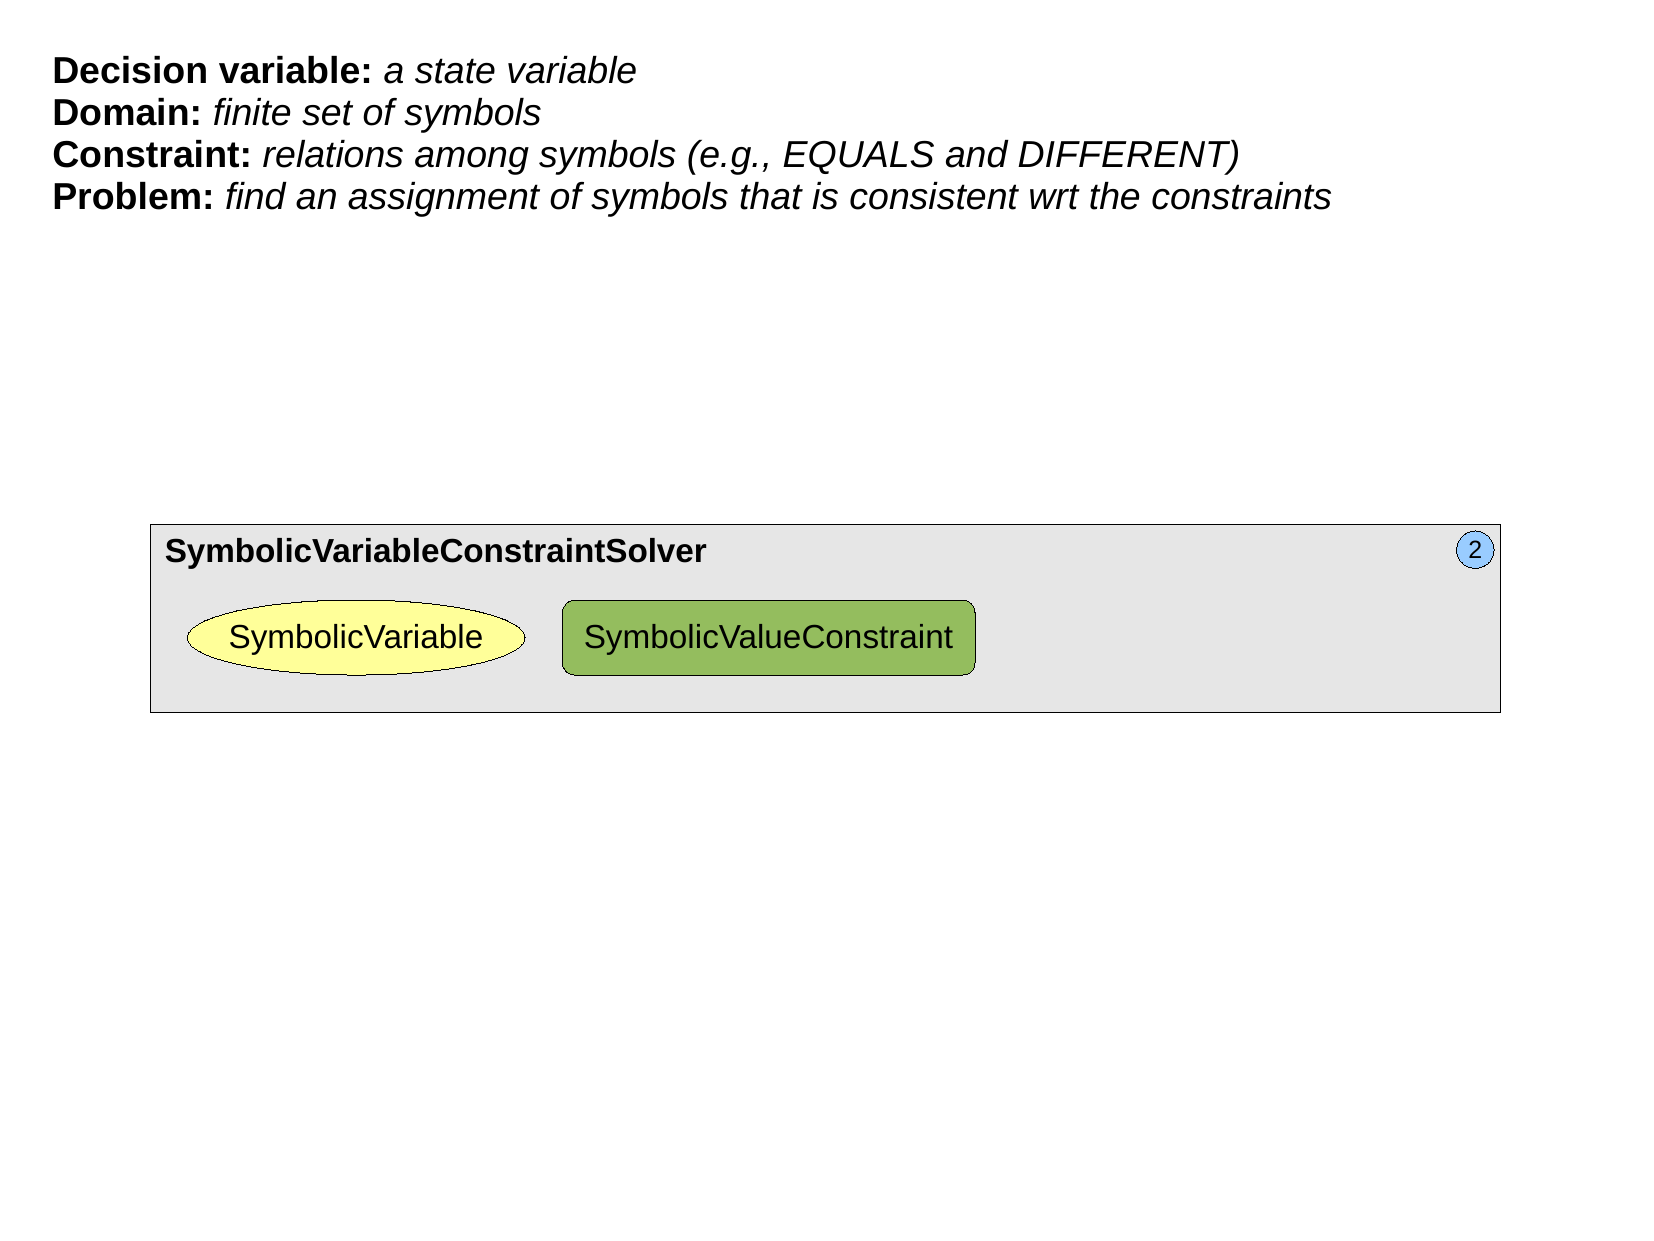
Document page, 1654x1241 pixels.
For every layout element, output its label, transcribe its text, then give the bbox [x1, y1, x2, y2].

text_box SymbolicValueConstraint [562, 600, 976, 676]
text_box Decision variable: a state variable Domain: finite set of symbols Constraint: relations among symbols (e.g., EQUALS and DIFFERENT) Problem: find an assignment of symbols that is consistent wrt the constraints [37, 42, 1348, 226]
text_box 2 [1456, 530, 1495, 569]
text_box SymbolicVariableConstraintSolver [150, 524, 1501, 713]
text_box SymbolicVariable [187, 600, 526, 676]
